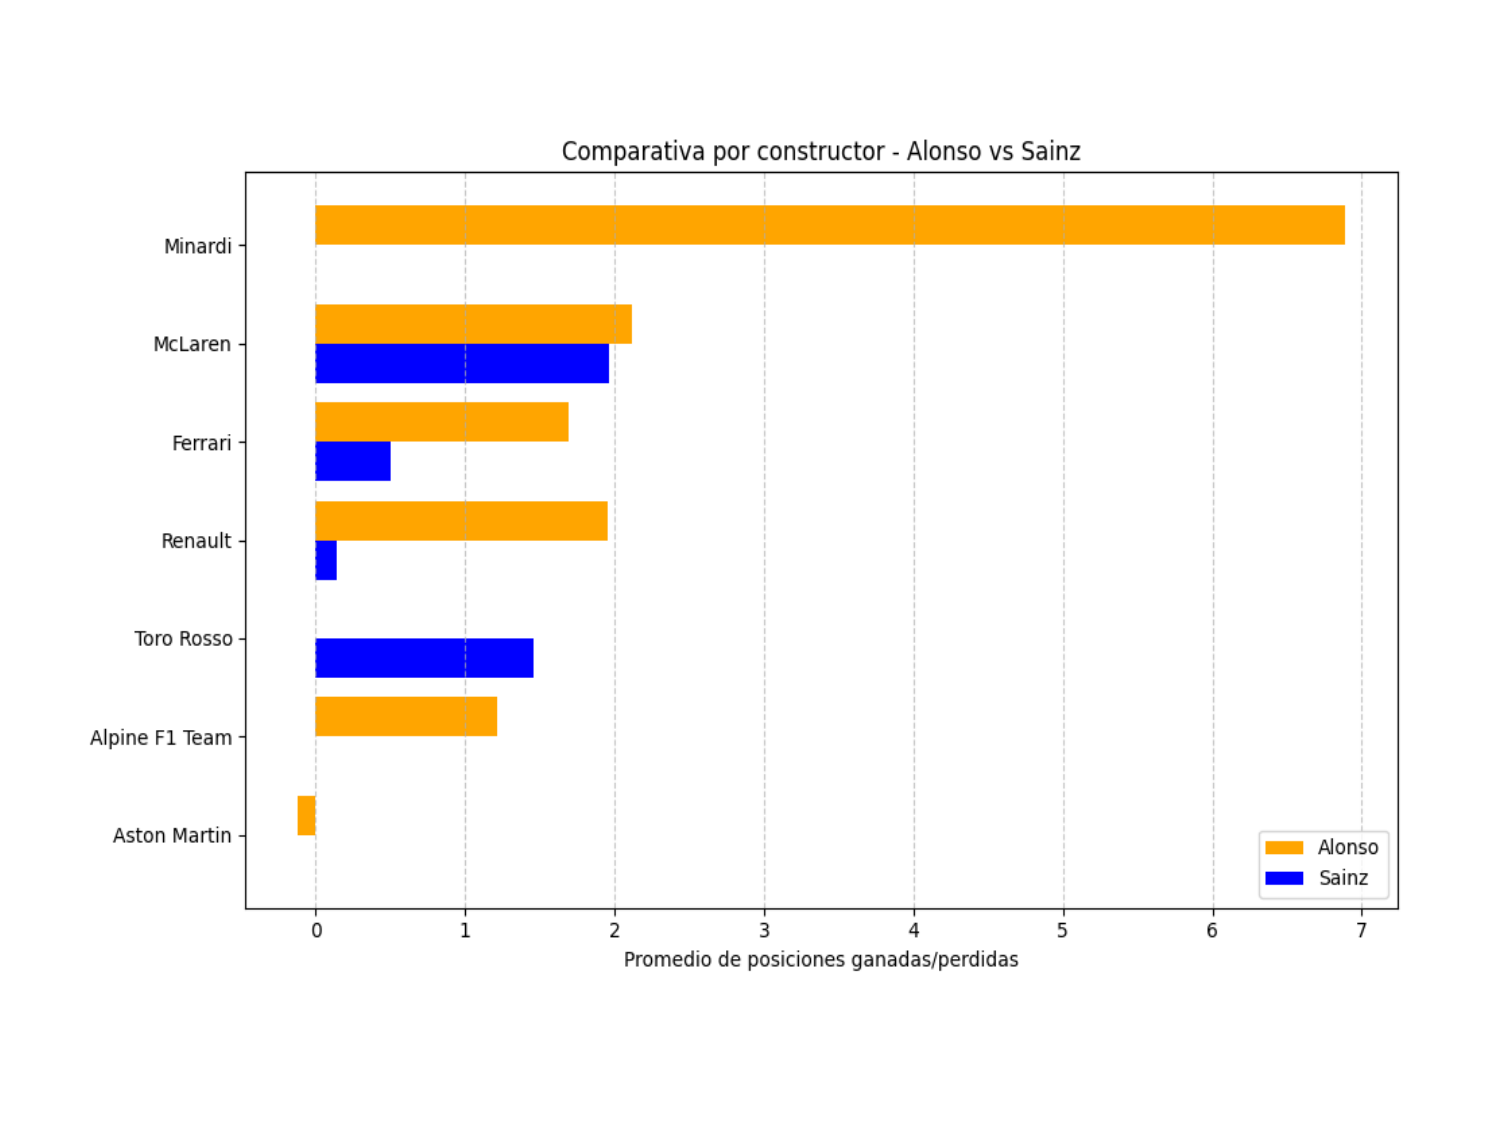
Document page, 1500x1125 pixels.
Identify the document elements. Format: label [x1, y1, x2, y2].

picture [70, 118, 1418, 993]
title [75, 45, 1425, 233]
